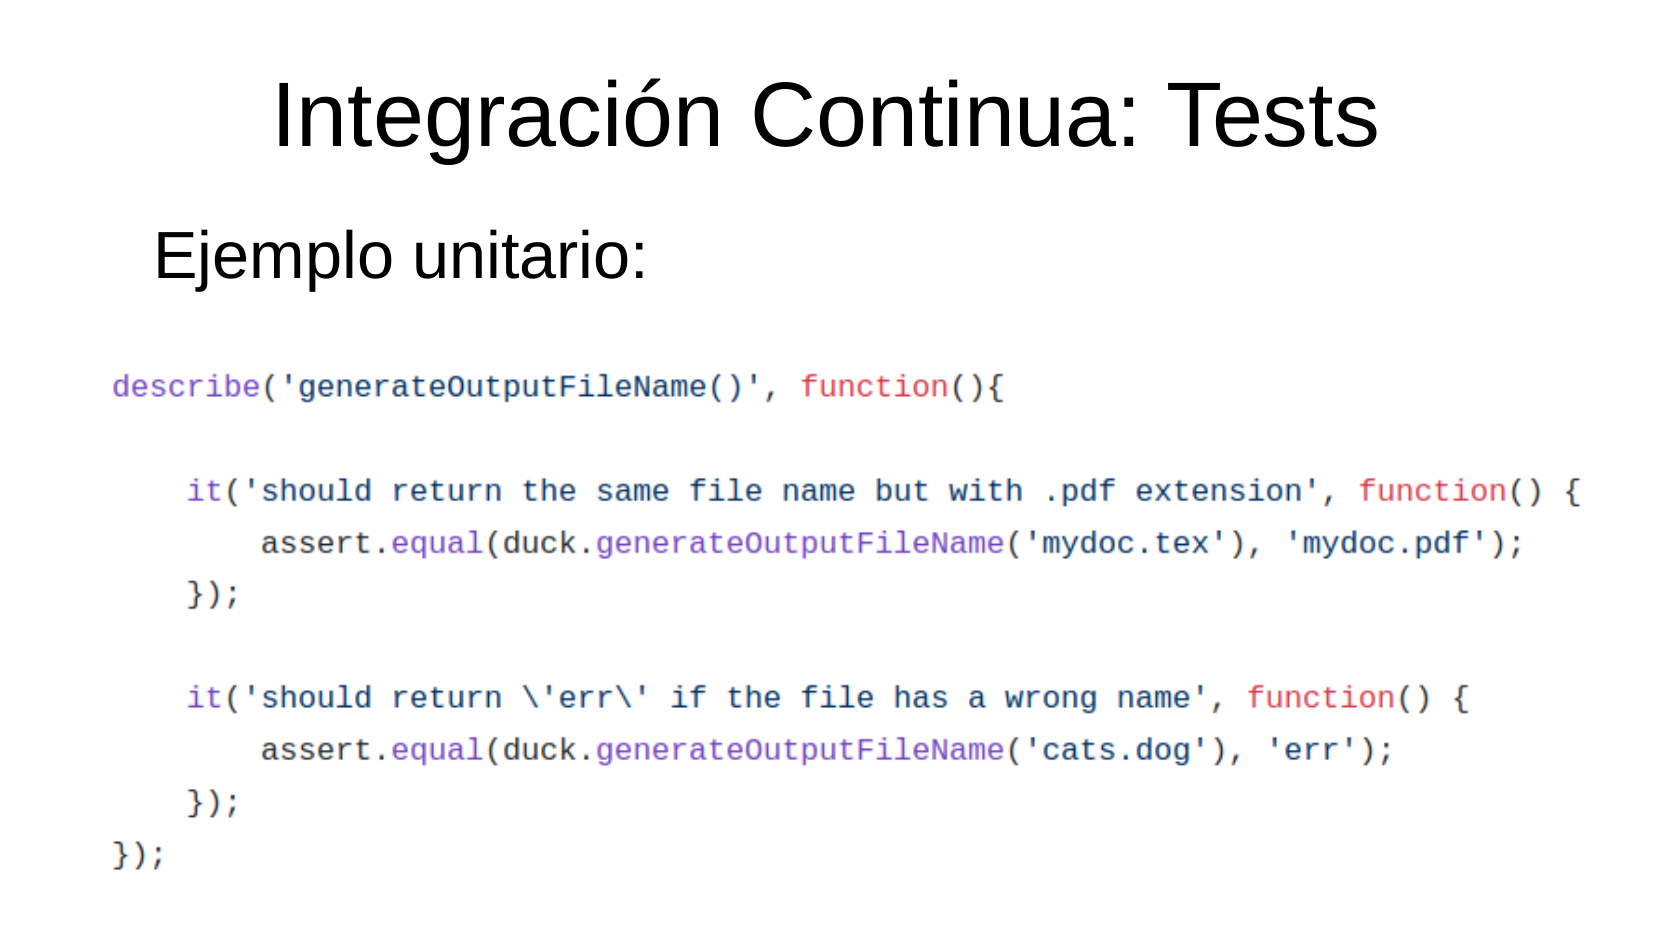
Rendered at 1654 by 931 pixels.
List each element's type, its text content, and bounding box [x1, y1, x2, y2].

list Ejemplo unitario: [82, 217, 1571, 758]
picture [101, 354, 1595, 883]
title Integración Continua: Tests [82, 37, 1571, 193]
